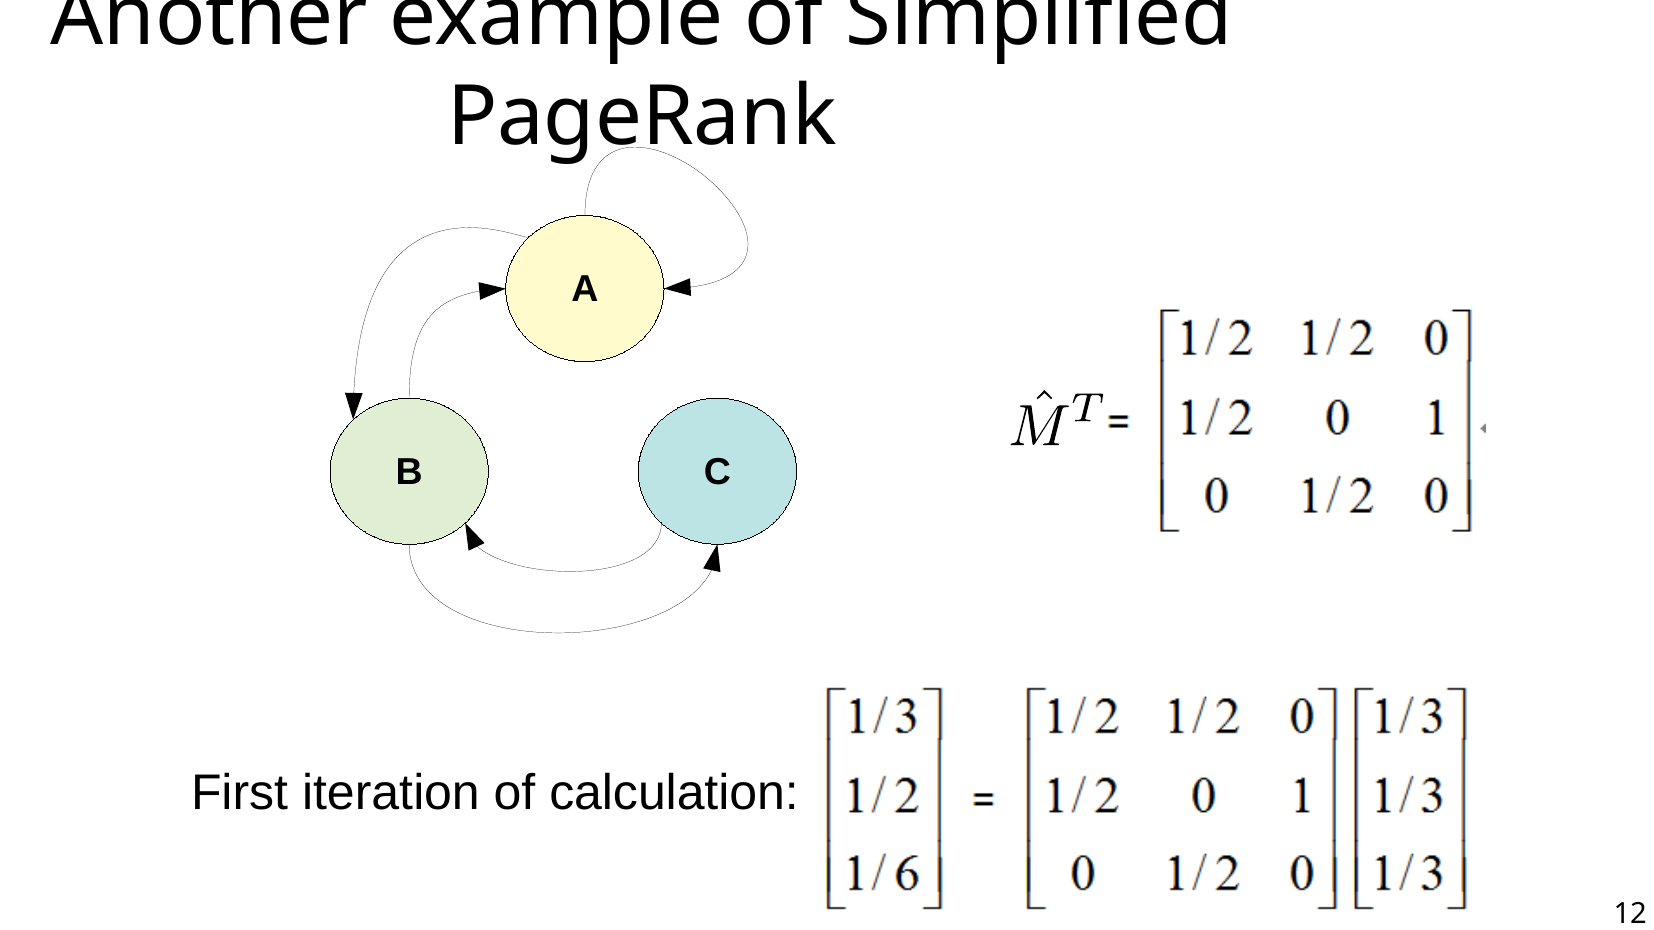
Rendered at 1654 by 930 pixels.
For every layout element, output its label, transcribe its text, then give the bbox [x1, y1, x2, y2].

picture [1038, 284, 1486, 558]
text_box First iteration of calculation: [176, 752, 882, 828]
text_box C [638, 398, 797, 545]
text_box B [330, 398, 489, 545]
picture [805, 666, 1474, 930]
text_box A [505, 215, 665, 362]
title Another example of Simplified PageRank [0, 1, 1653, 120]
text_box [1008, 390, 1105, 446]
